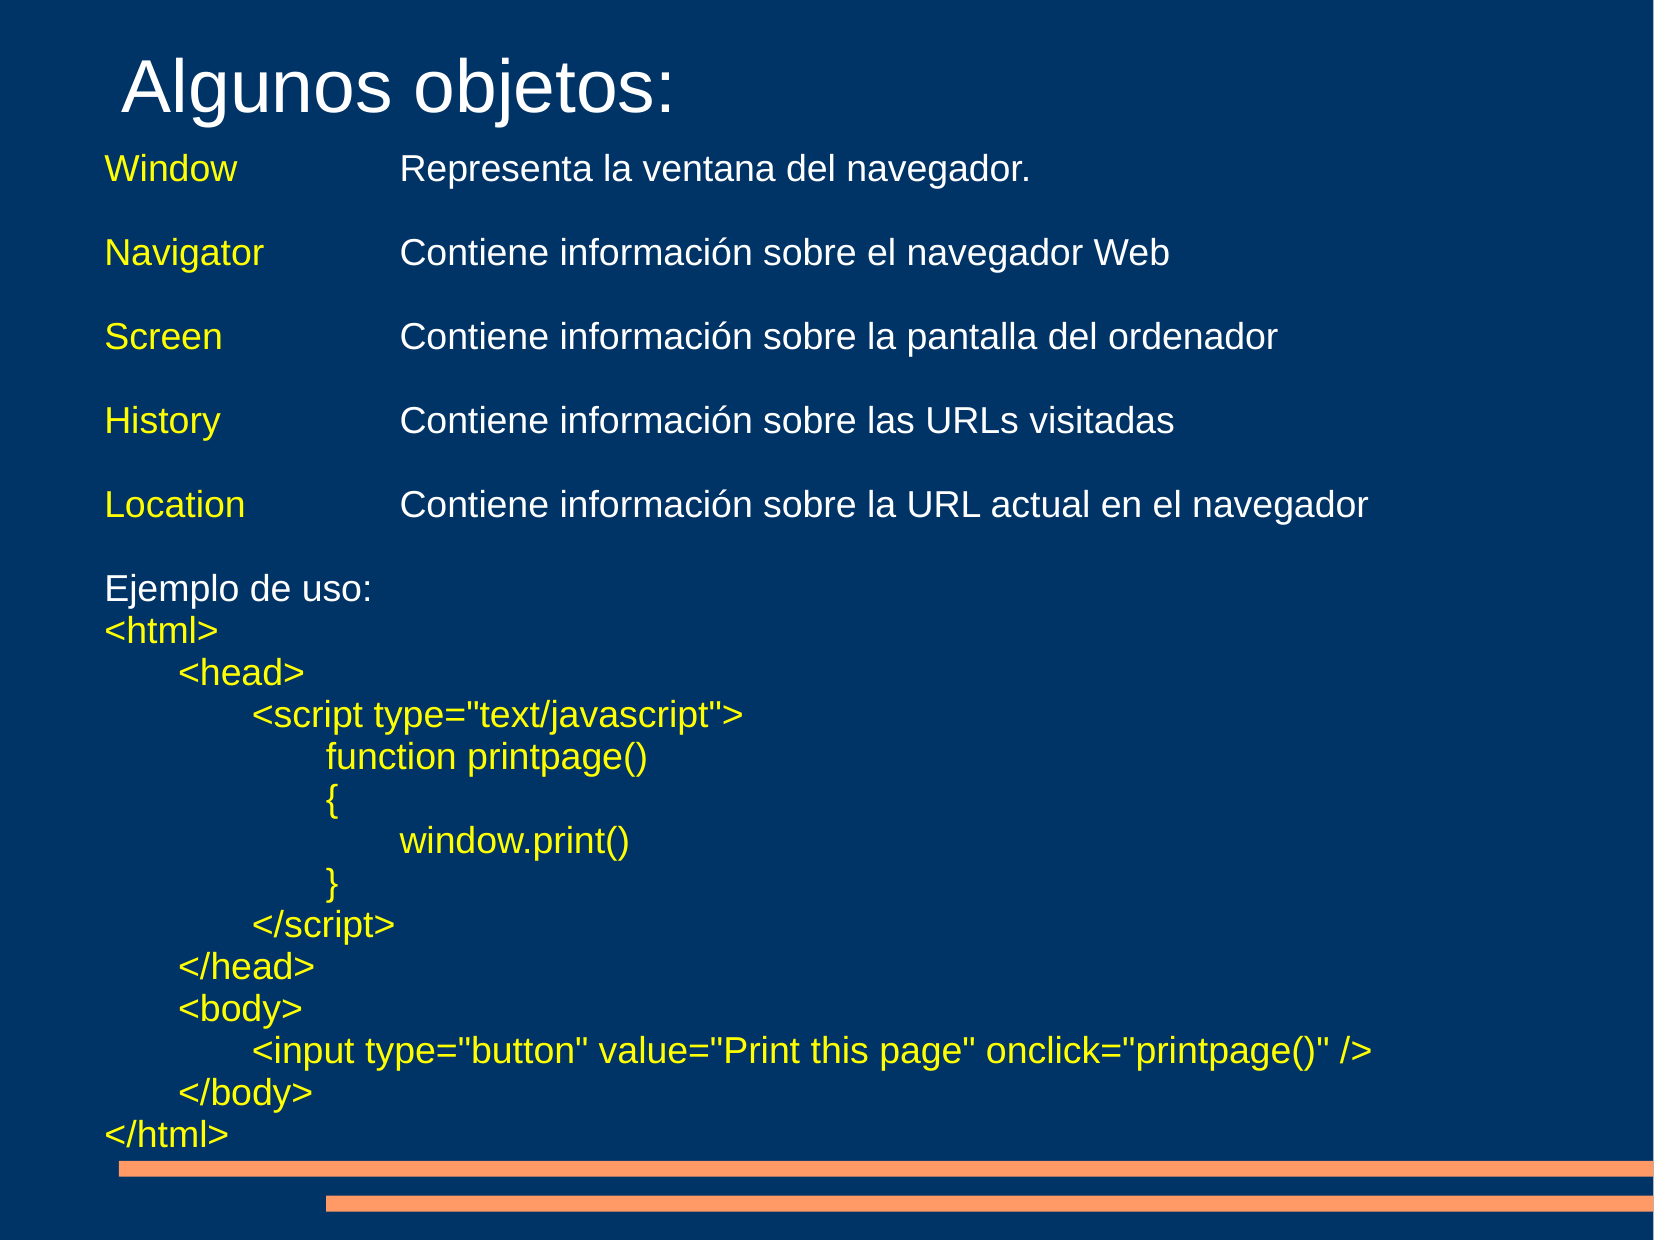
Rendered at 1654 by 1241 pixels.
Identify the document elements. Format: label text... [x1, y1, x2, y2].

text_box Window Representa la ventana del navegador. Navigator Contiene información sobre el navegador Web Screen Contiene información sobre la pantalla del ordenador History Contiene información sobre las URLs visitadas Location Contiene información sobre la URL actual en el navegador Ejemplo de uso: <html> <head> <script type="text/javascript"> function printpage() { window.print() } </script> </head> <body> <input type="button" value="Print this page" onclick="printpage()" /> </body> </html> [89, 140, 1569, 1163]
text_box Algunos objetos: [107, 37, 1230, 137]
